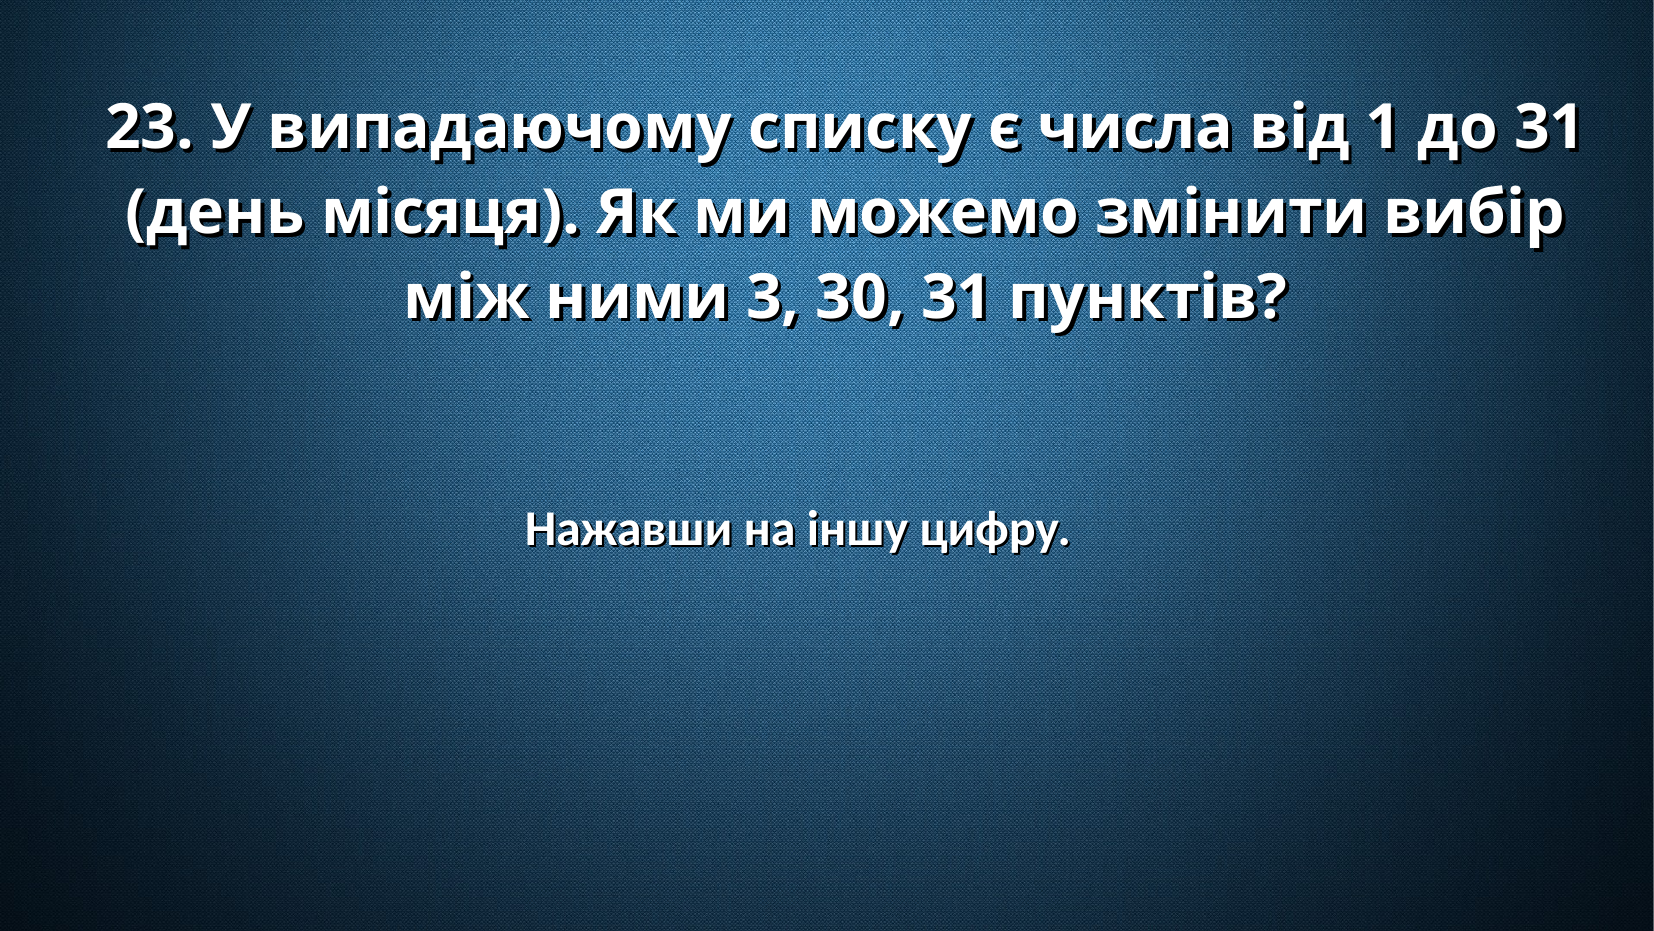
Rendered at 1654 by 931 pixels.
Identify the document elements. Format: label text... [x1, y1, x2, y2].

text_box Нажавши на іншу цифру. [510, 500, 1113, 616]
picture [0, 0, 1654, 931]
title 23. У випадаючому списку є числа від 1 до 31 (день місяця). Як ми можемо змінити вибір між ними 3, 30, 31 пунктів? [101, 104, 1591, 314]
